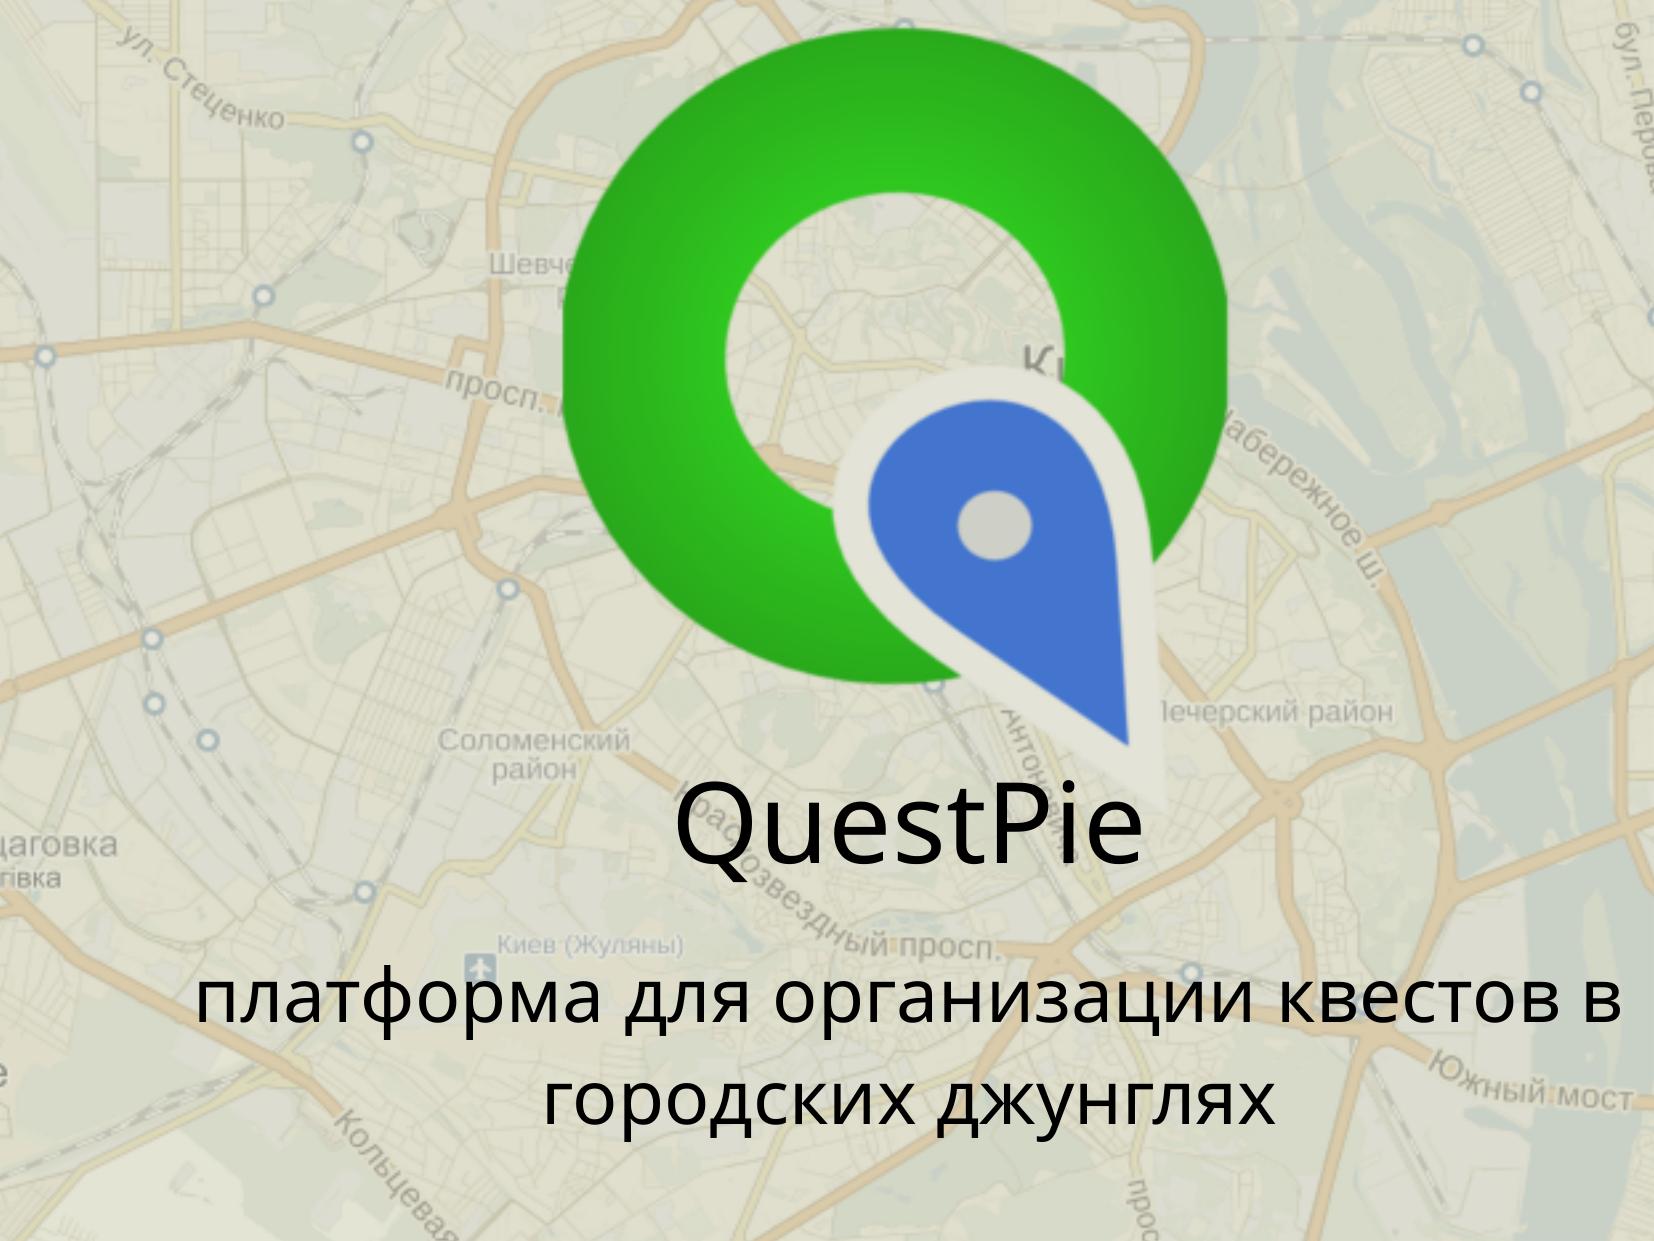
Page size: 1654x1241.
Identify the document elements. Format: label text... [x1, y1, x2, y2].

subtitle QuestPie платформа для организации квестов в городских джунглях [165, 750, 1654, 1141]
picture [0, 0, 1654, 1241]
